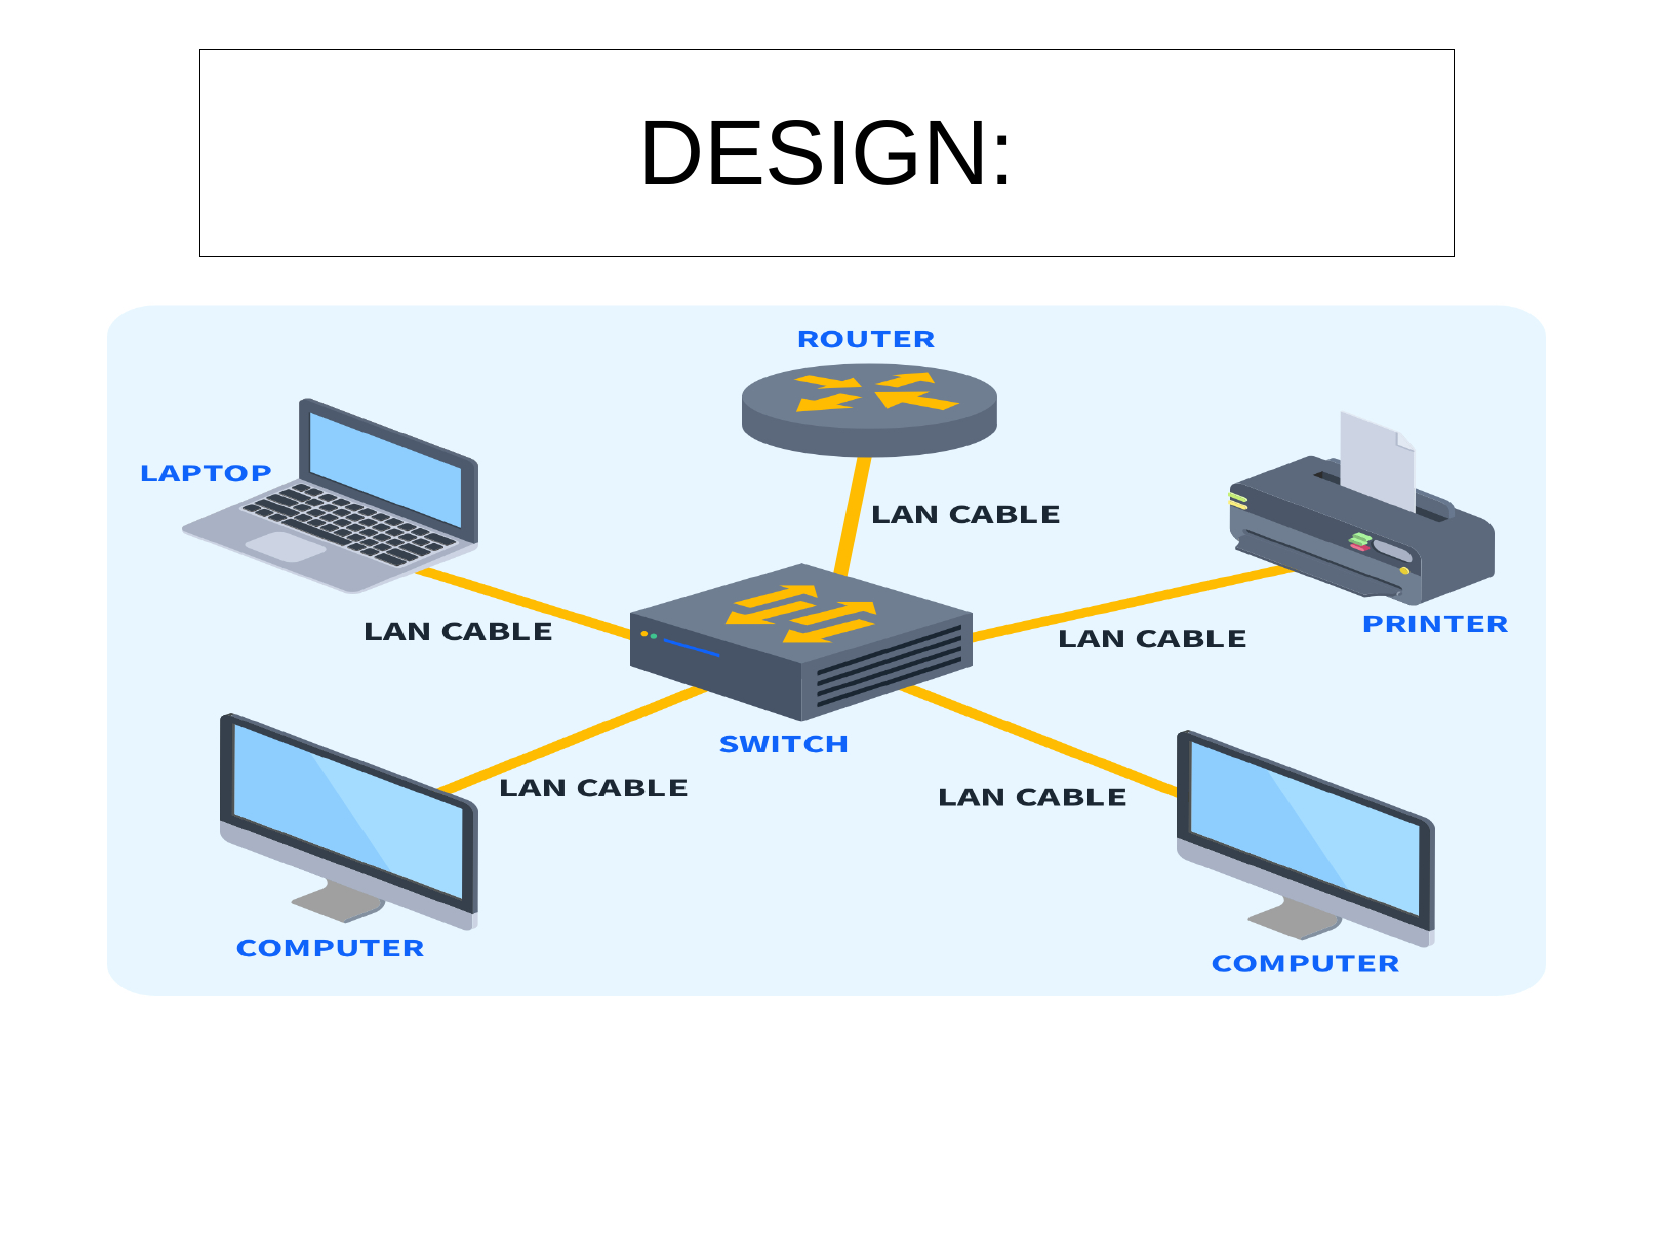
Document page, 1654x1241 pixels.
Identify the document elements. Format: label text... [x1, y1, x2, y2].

title DESIGN: [199, 49, 1455, 257]
picture [82, 290, 1571, 1010]
